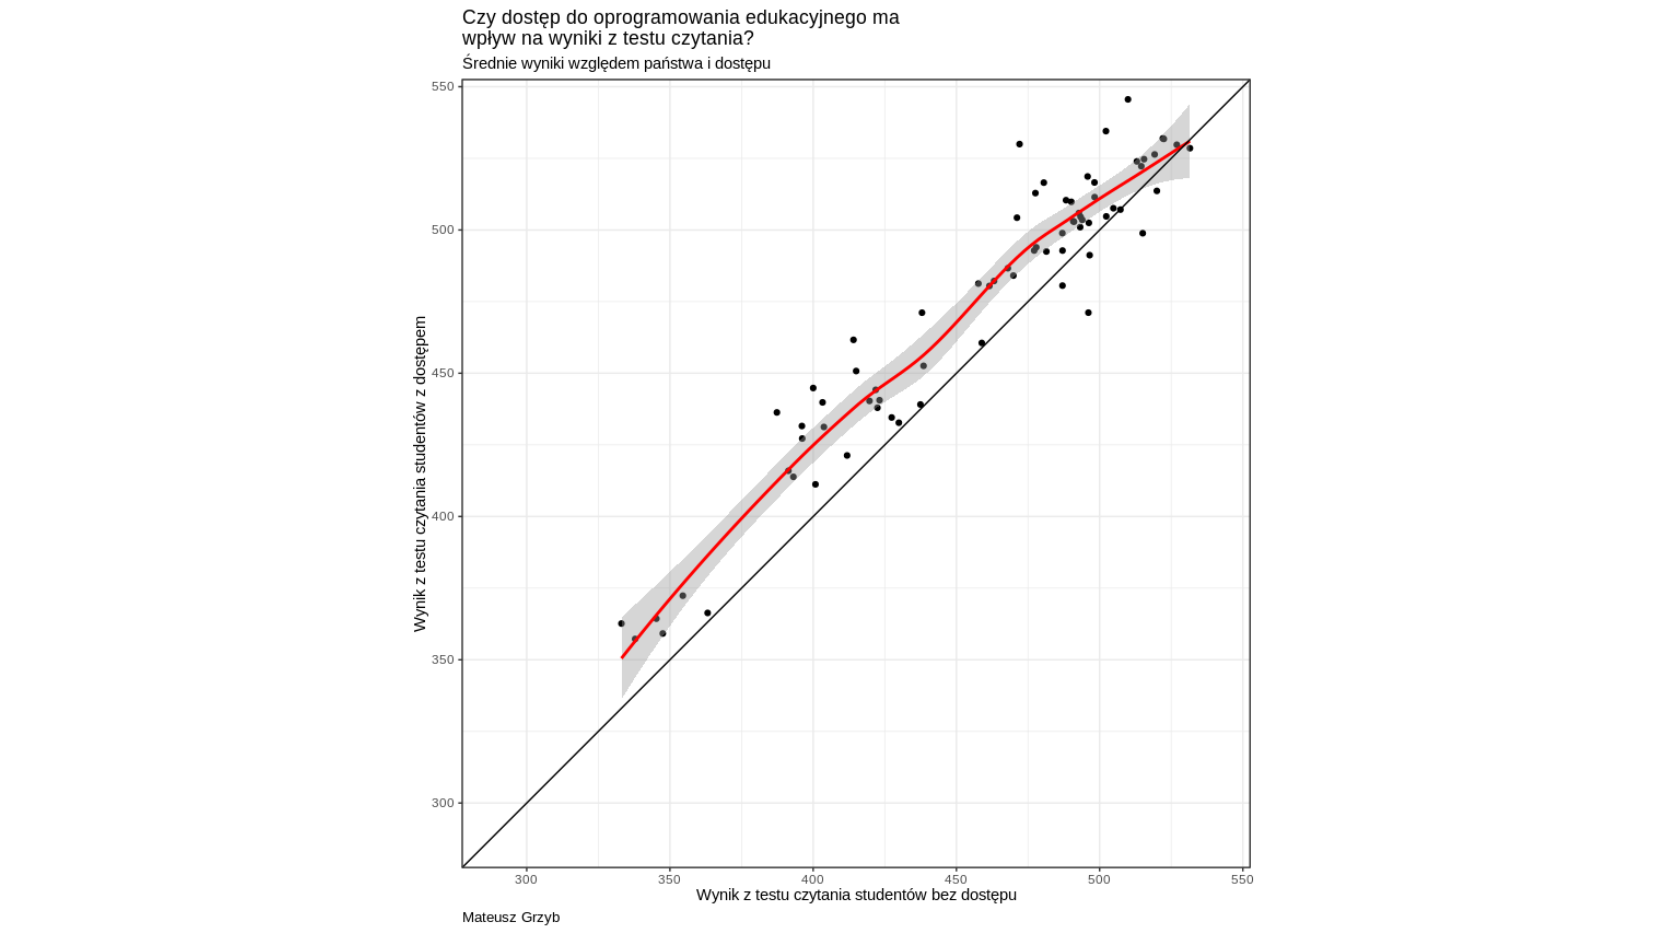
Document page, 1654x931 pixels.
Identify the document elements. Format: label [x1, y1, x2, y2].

picture [132, 2, 1532, 931]
